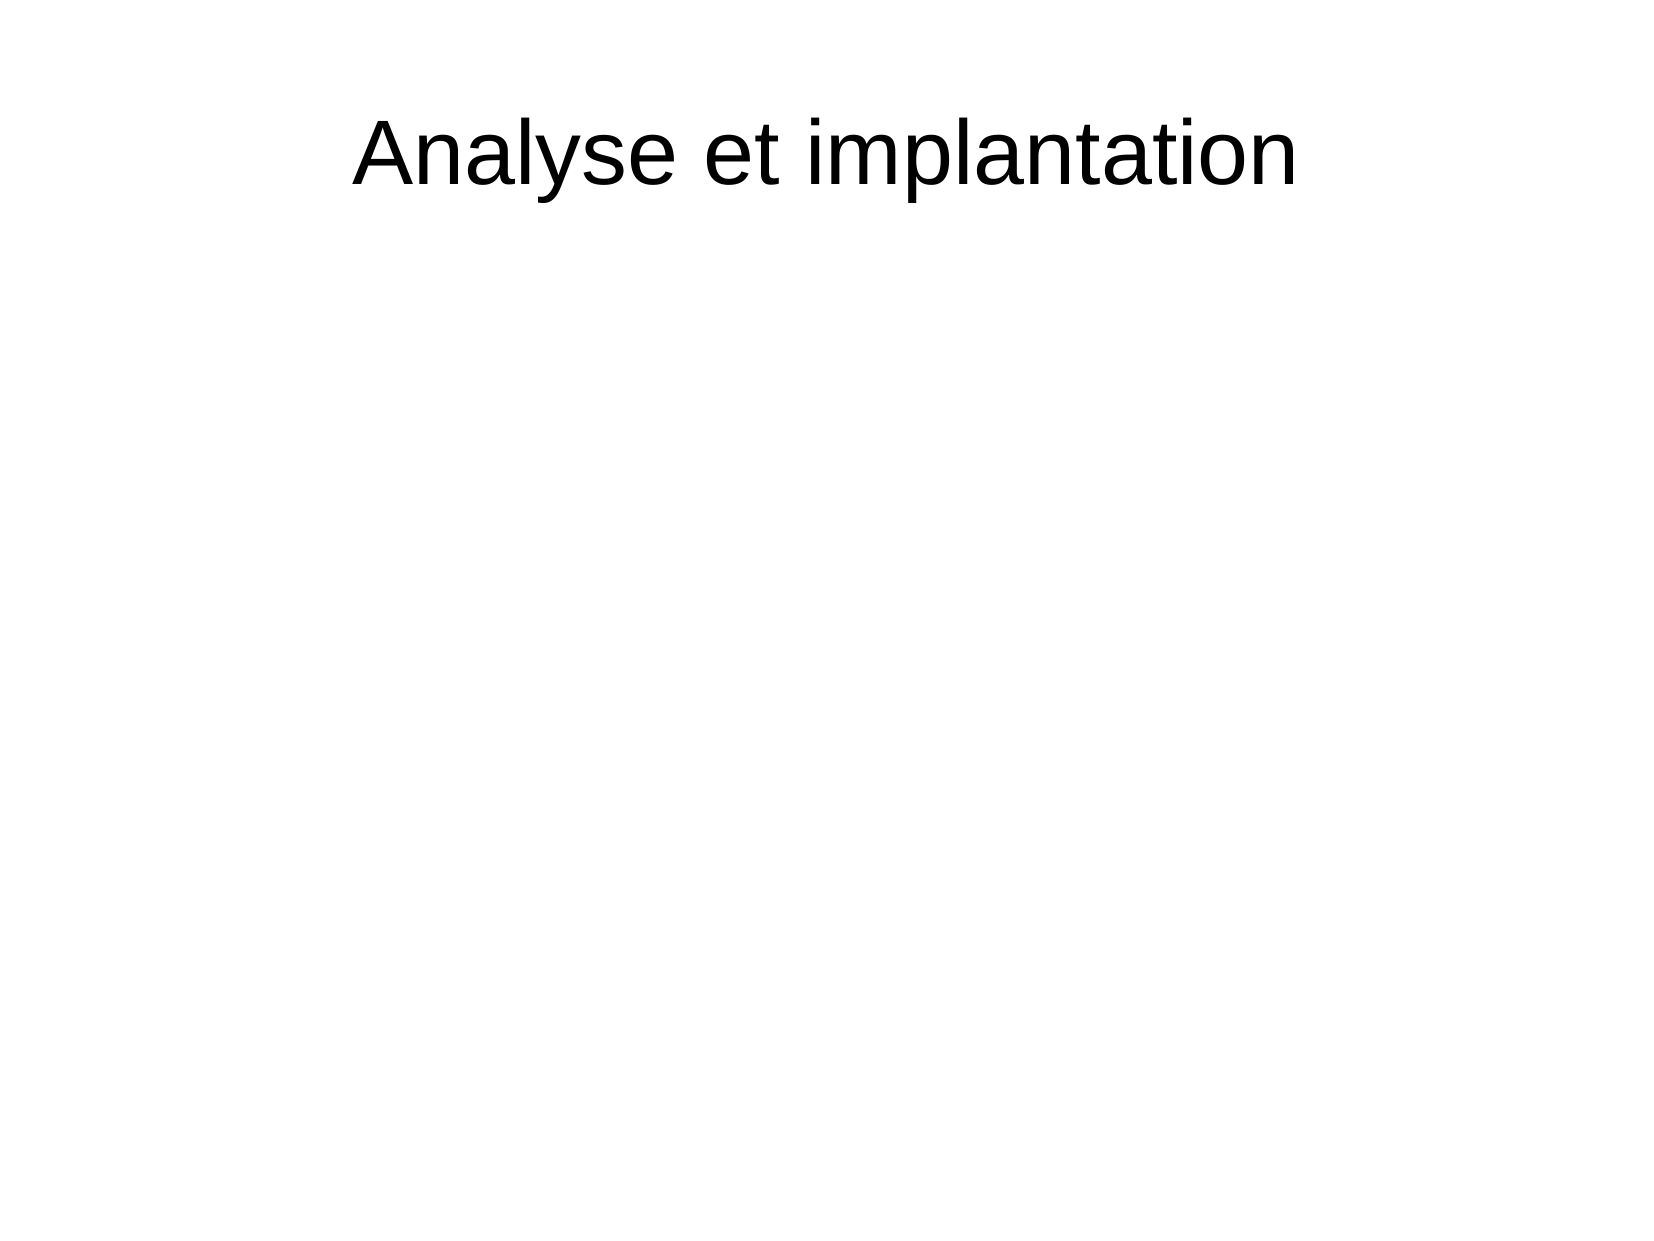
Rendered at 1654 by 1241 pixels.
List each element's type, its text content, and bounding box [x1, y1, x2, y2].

title Analyse et implantation [82, 49, 1571, 257]
